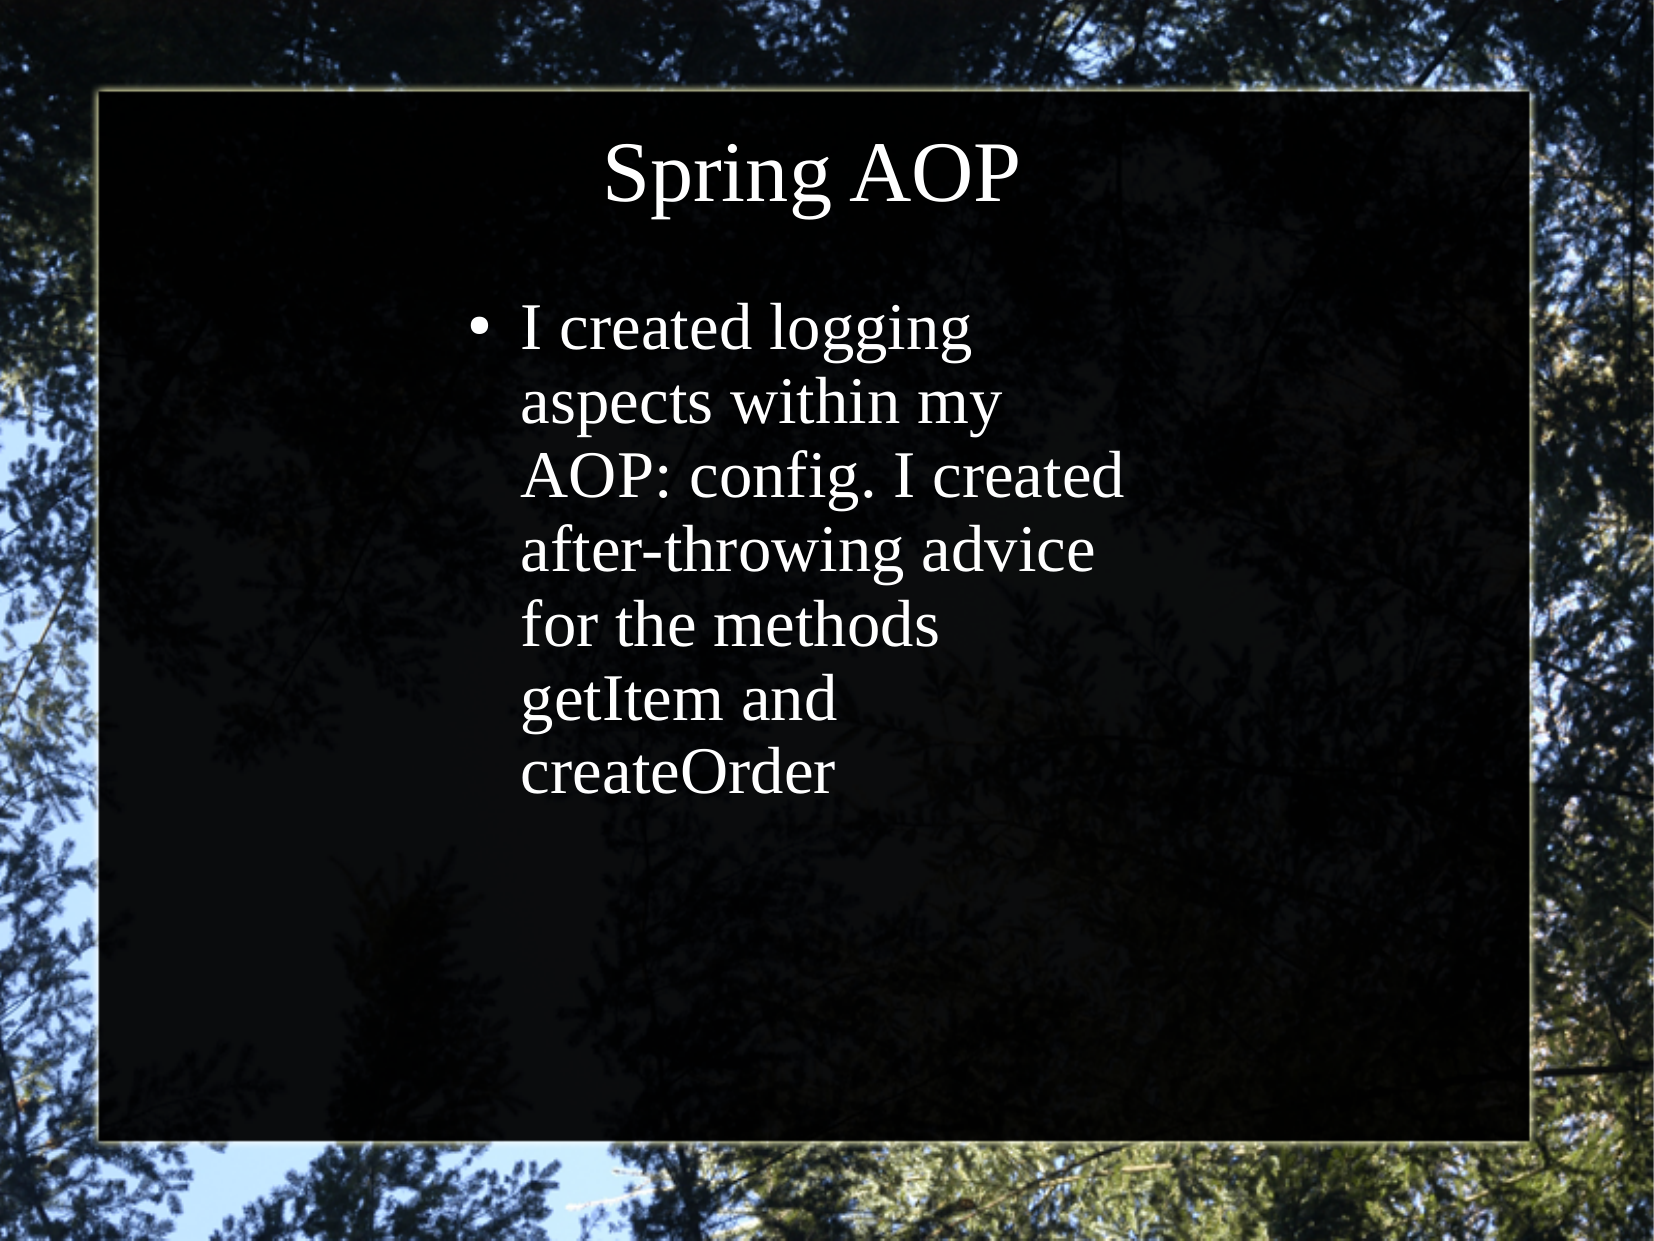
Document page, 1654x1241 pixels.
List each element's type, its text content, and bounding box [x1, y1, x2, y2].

list [829, 290, 1536, 1123]
list I created logging aspects within my AOP: config. I created after-throwing advice for the methods getItem and createOrder [450, 290, 829, 1111]
picture [0, 0, 1654, 1241]
title Spring AOP [88, 88, 1536, 257]
